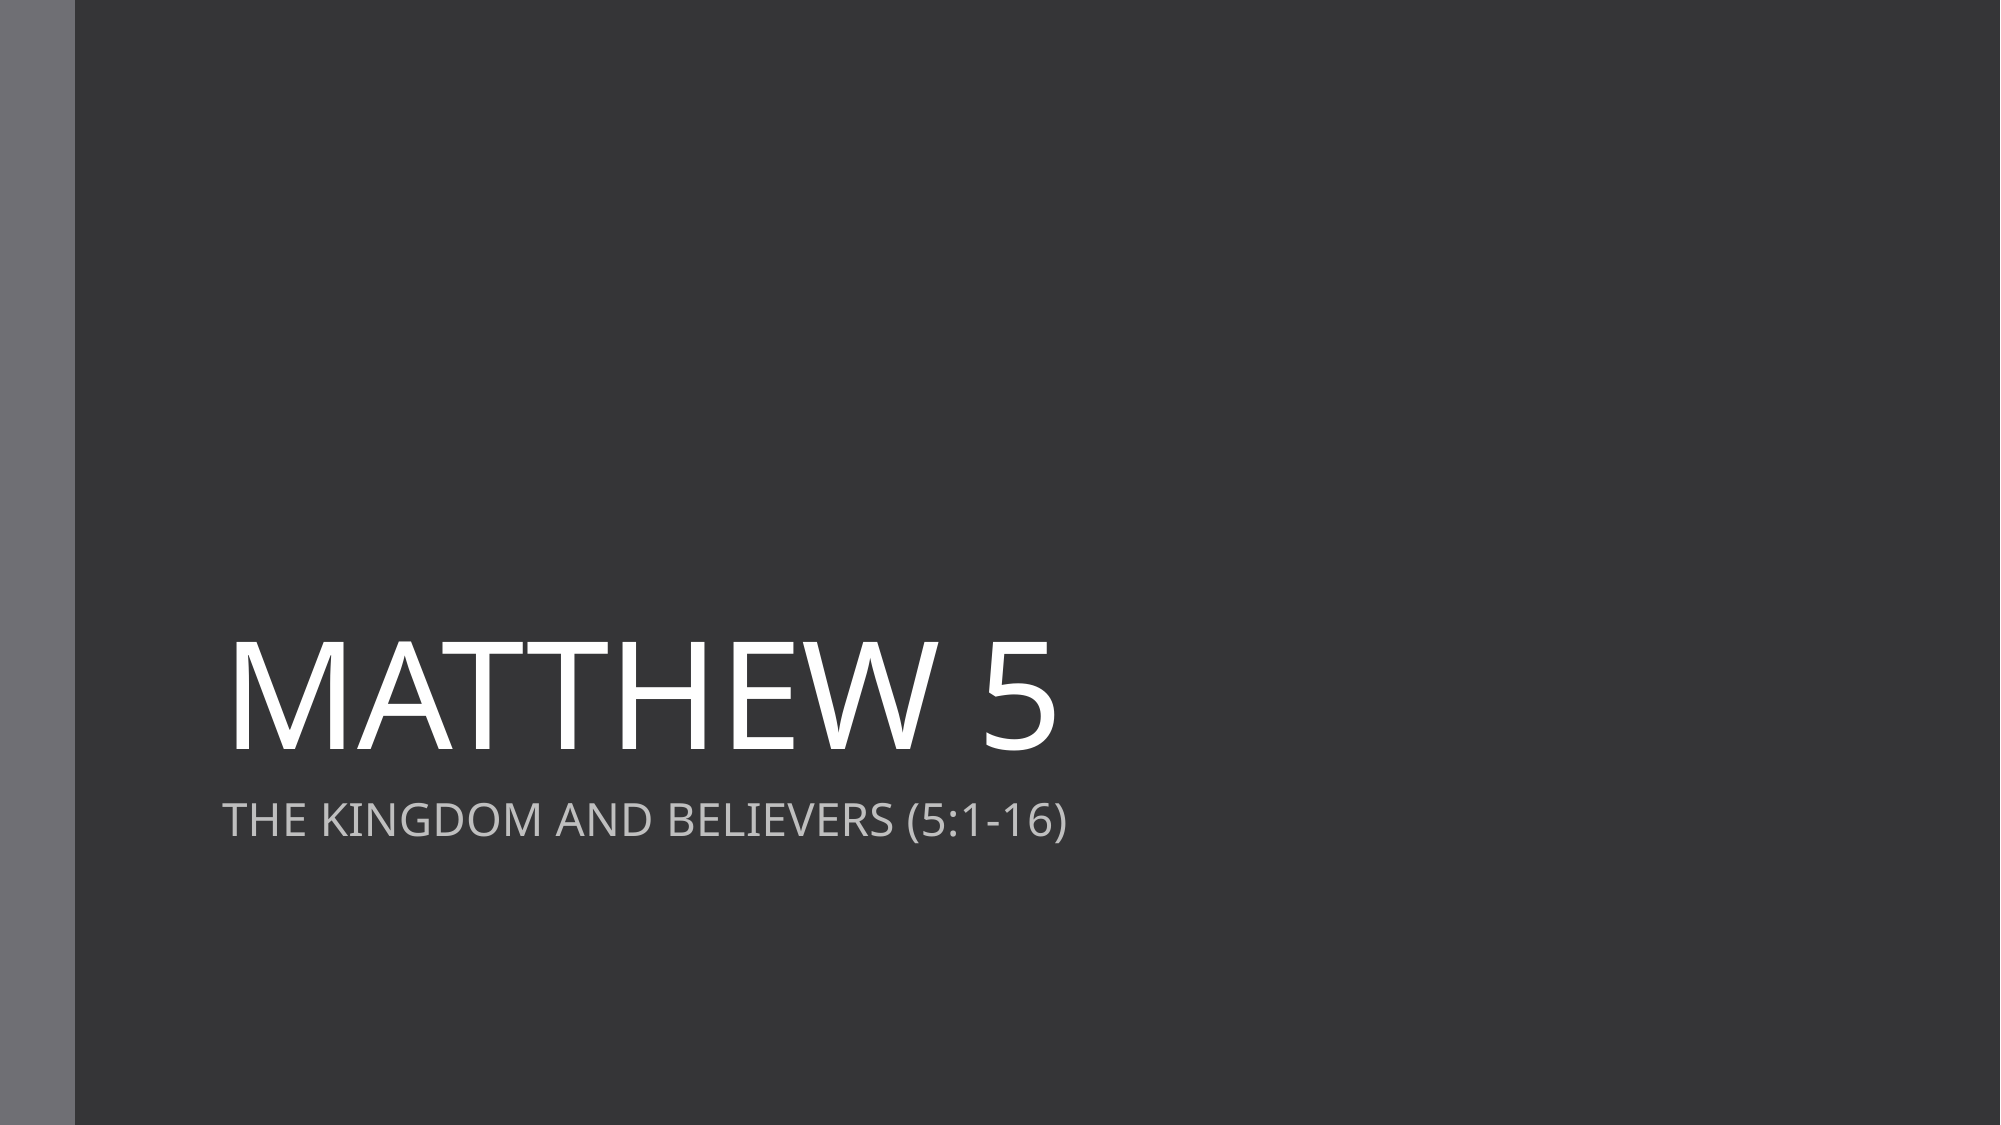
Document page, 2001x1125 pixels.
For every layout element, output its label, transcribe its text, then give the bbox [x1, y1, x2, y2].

subtitle THE KINGDOM AND BELIEVERS (5:1-16) [206, 787, 1752, 1066]
title MATTHEW 5 [206, 124, 1752, 787]
